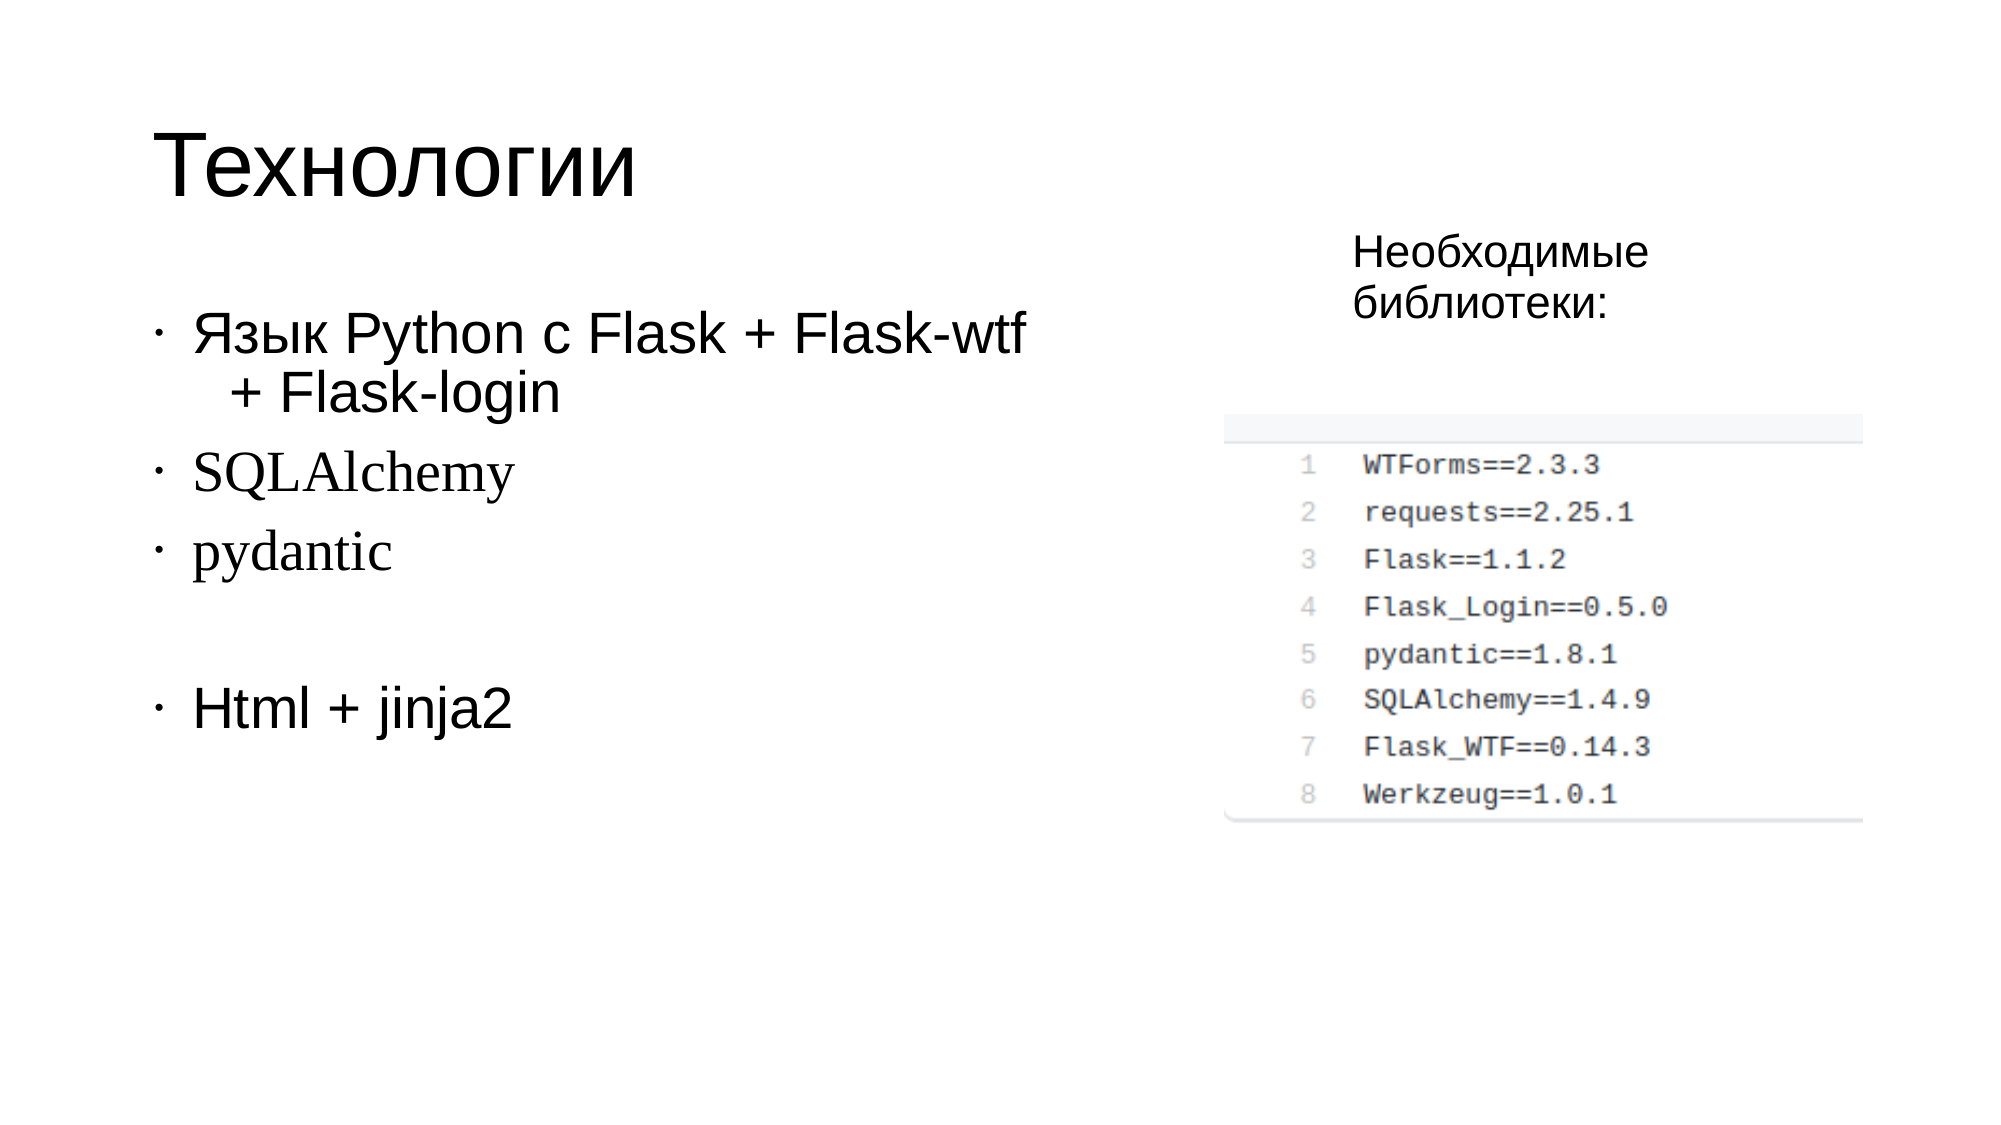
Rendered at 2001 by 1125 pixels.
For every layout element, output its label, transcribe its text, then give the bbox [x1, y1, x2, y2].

text_box Необходимые библиотеки: [1337, 218, 1751, 414]
title Технологии [137, 59, 1863, 278]
picture [1224, 414, 1863, 877]
list Язык Python с Flask + Flask-wtf + Flask-login SQLAlchemy pydantic Html + jinja2 [137, 299, 1089, 1014]
